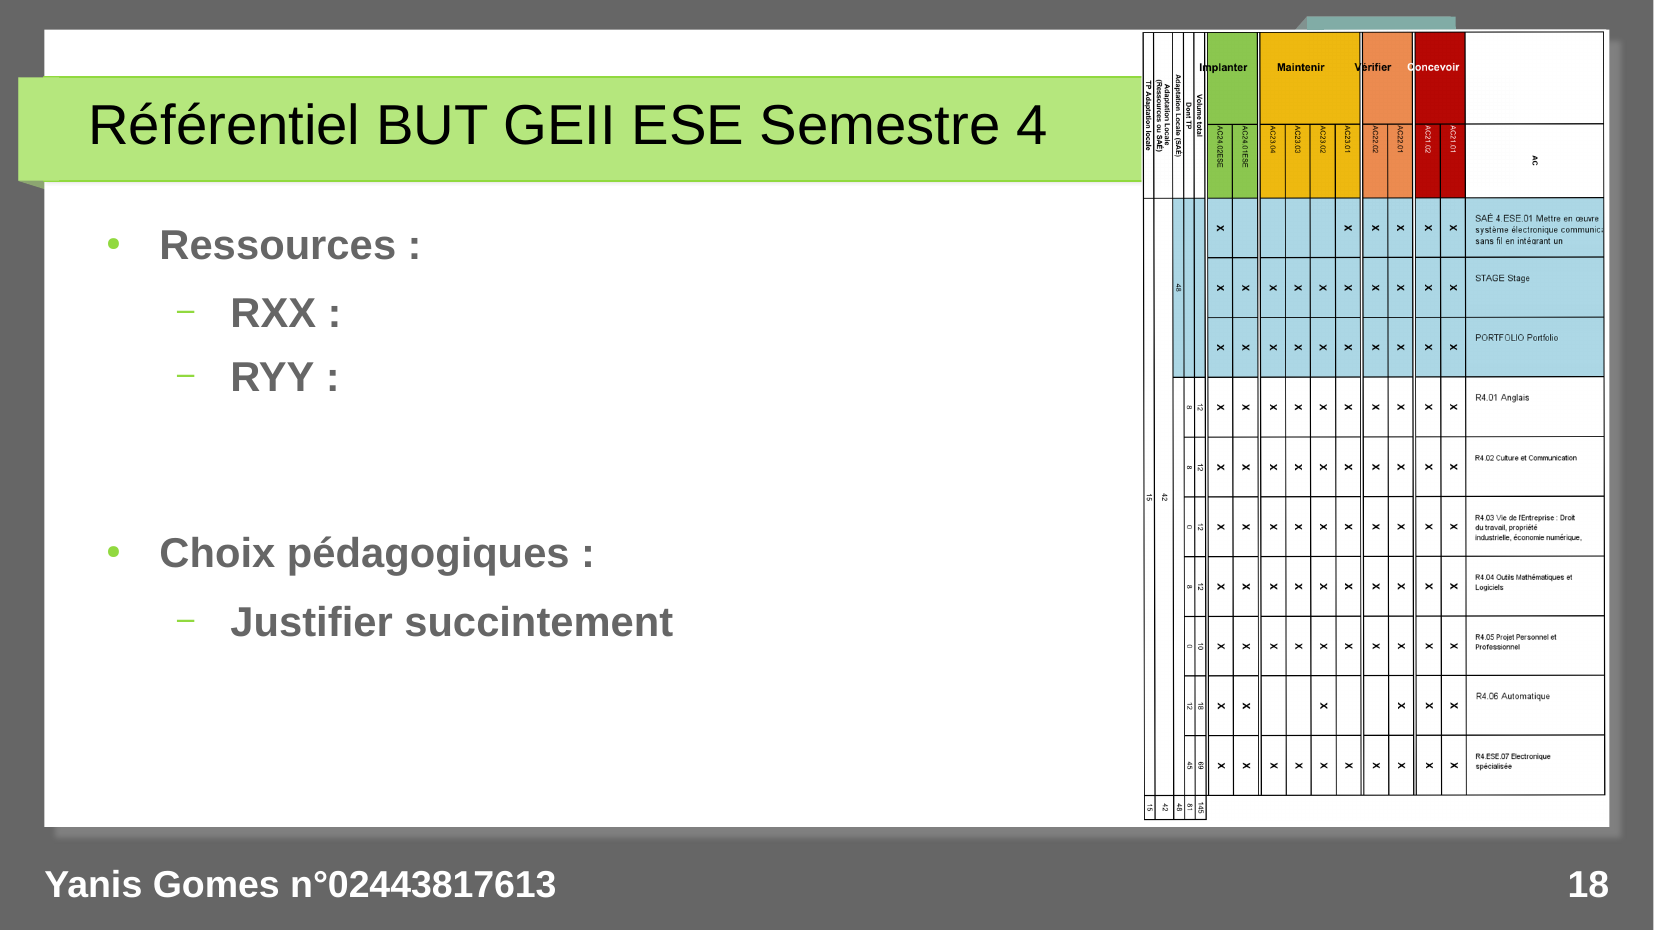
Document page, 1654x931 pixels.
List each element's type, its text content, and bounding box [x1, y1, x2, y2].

list Choix pédagogiques : Justifier succintement [88, 529, 1142, 812]
list Ressources : RXX : RYY : [88, 221, 1142, 504]
title Référentiel BUT GEII ESE Semestre 4 [88, 73, 1141, 178]
picture [1141, 29, 1607, 821]
text_box Yanis Gomes n°02443817613 [29, 856, 680, 916]
text_box 29 [974, 856, 1625, 916]
